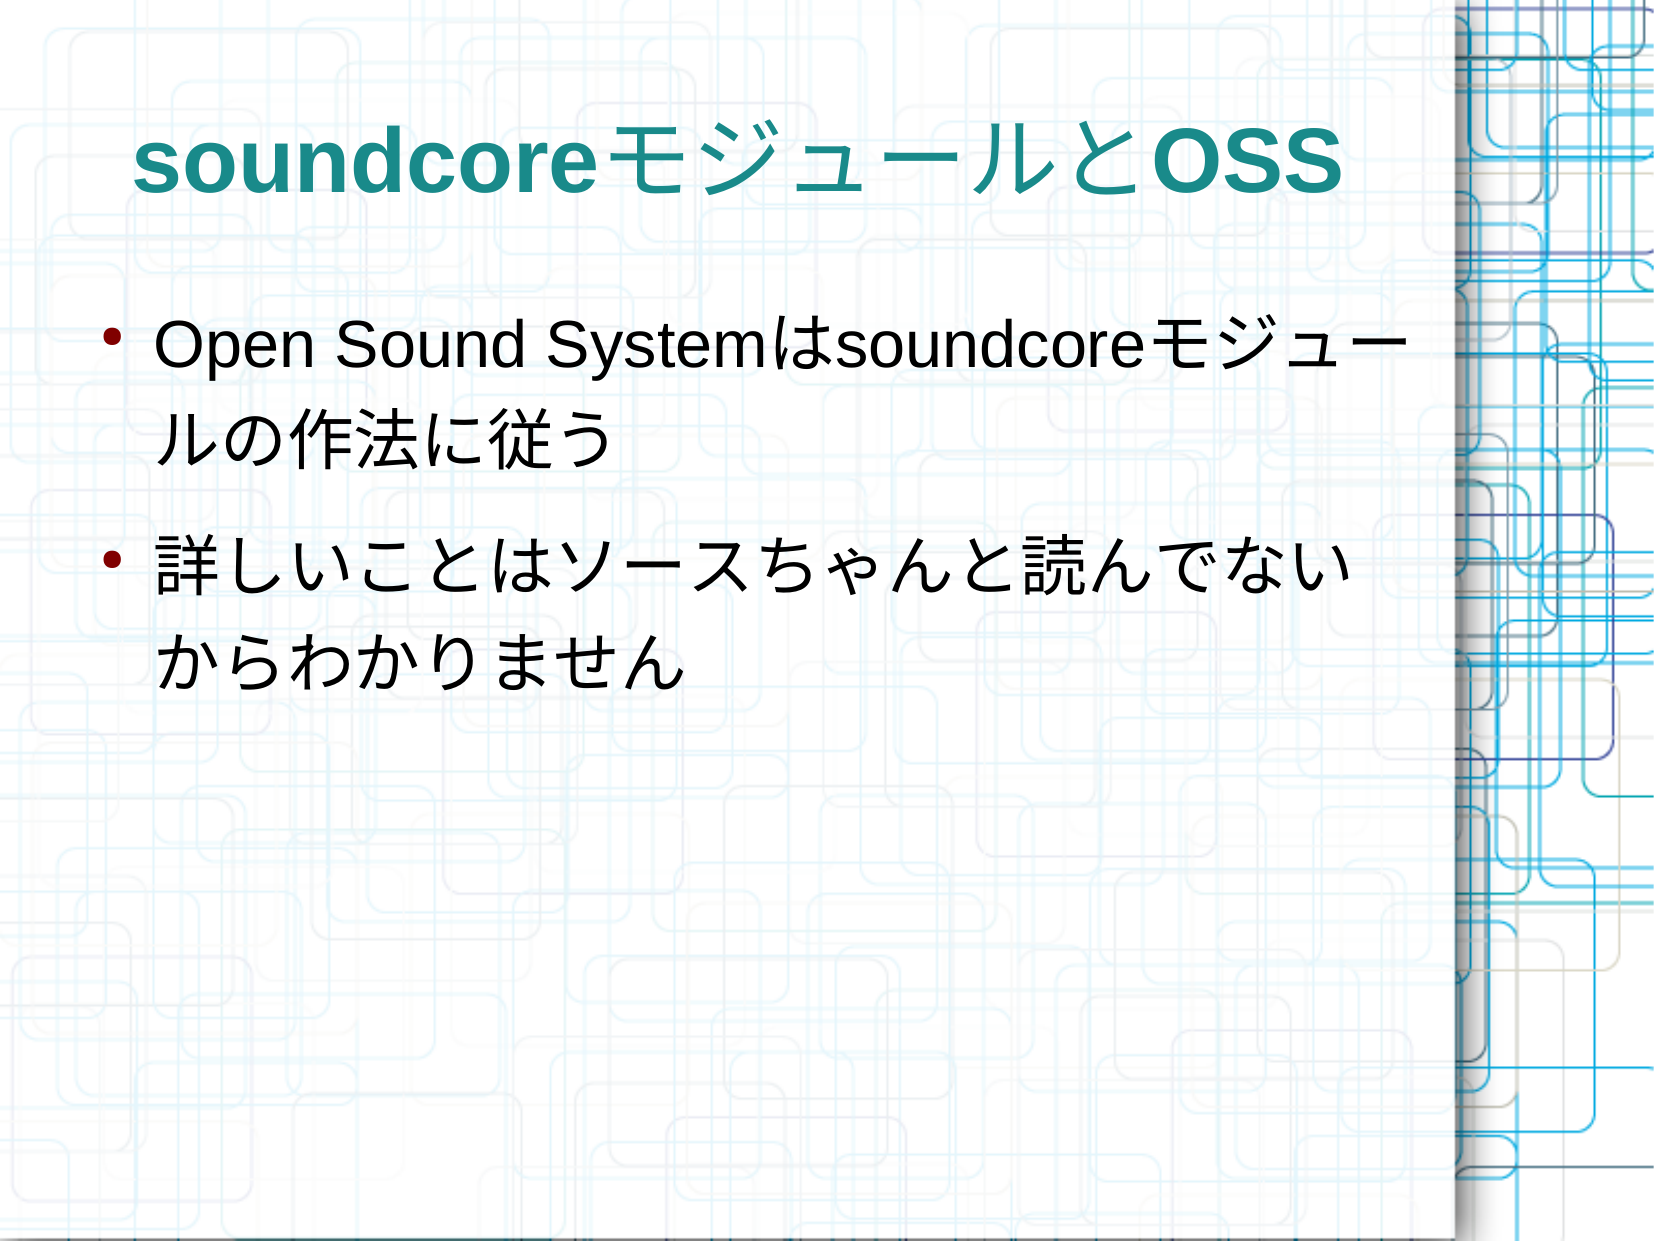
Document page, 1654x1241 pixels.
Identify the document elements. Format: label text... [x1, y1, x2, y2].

picture [0, 0, 1654, 1241]
list Open Sound Systemはsoundcoreモジュールの作法に従う 詳しいことはソースちゃんと読んでないからわかりません [82, 290, 1418, 1010]
title soundcoreモジュールとOSS [59, 49, 1418, 257]
